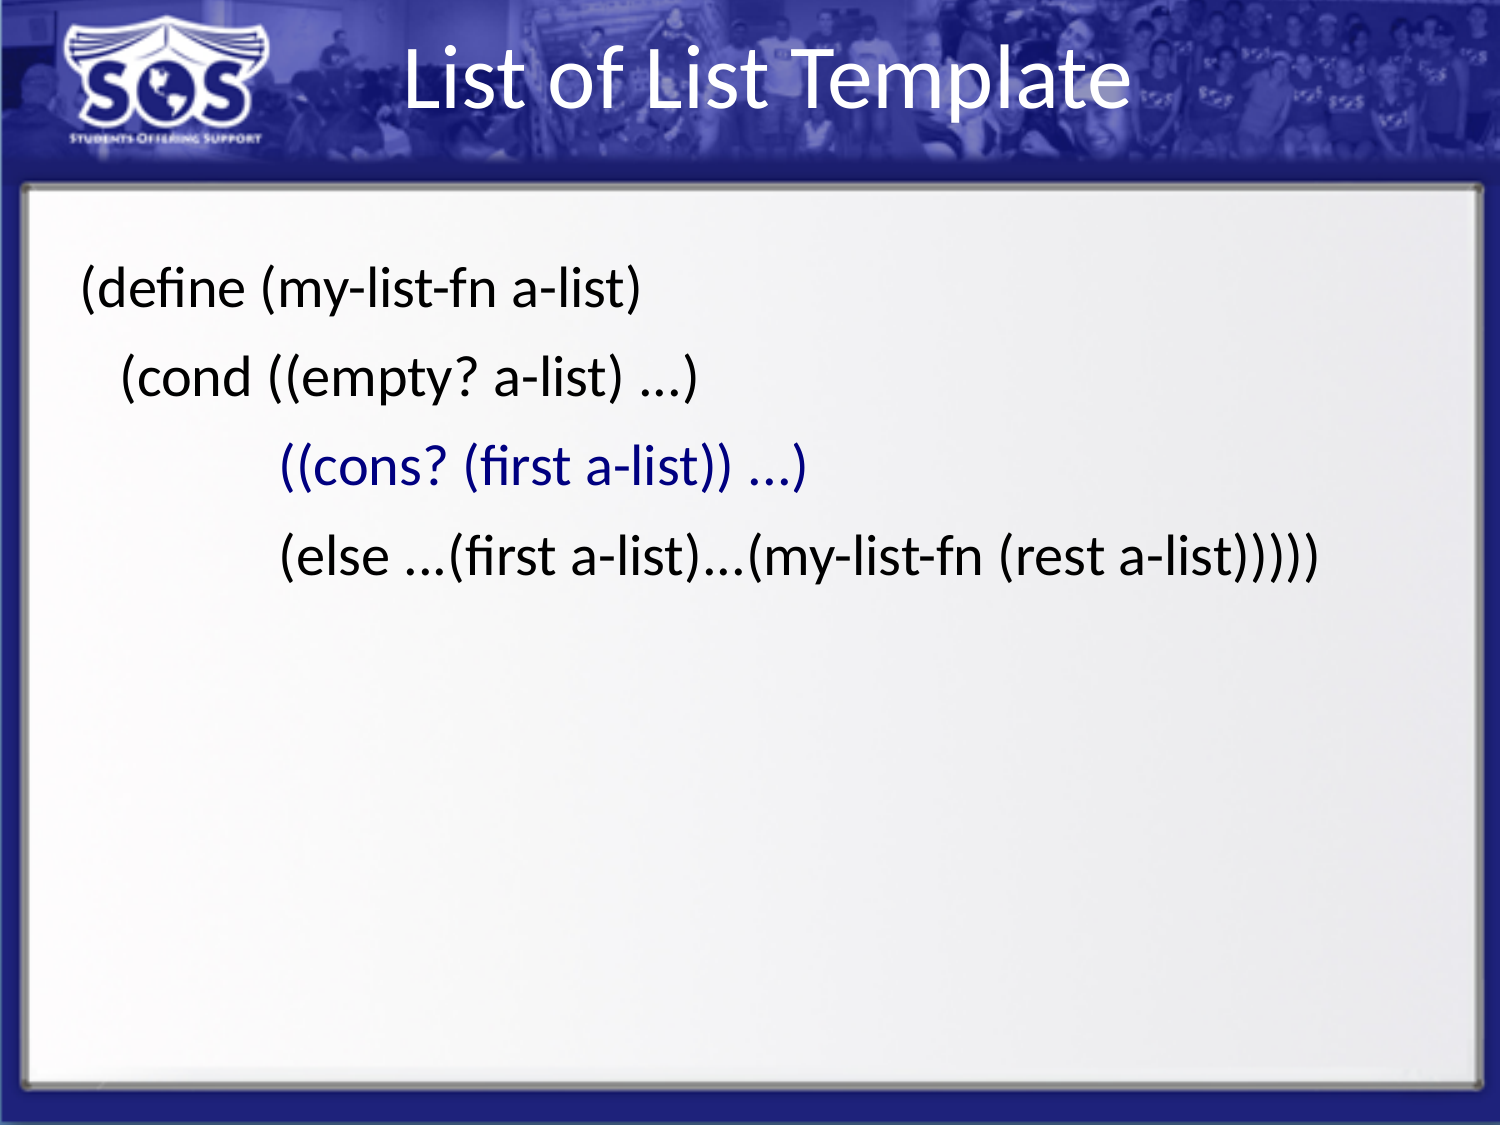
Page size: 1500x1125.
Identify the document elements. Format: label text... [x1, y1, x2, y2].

text_box (define (my-list-fn a-list) (cond ((empty? a-list) ...) ((cons? (first a-list)) ...) (else ...(first a-list)...(my-list-fn (rest a-list))))) [64, 255, 1424, 786]
text_box List of List Template [324, 30, 1212, 157]
picture [0, 0, 1500, 1125]
